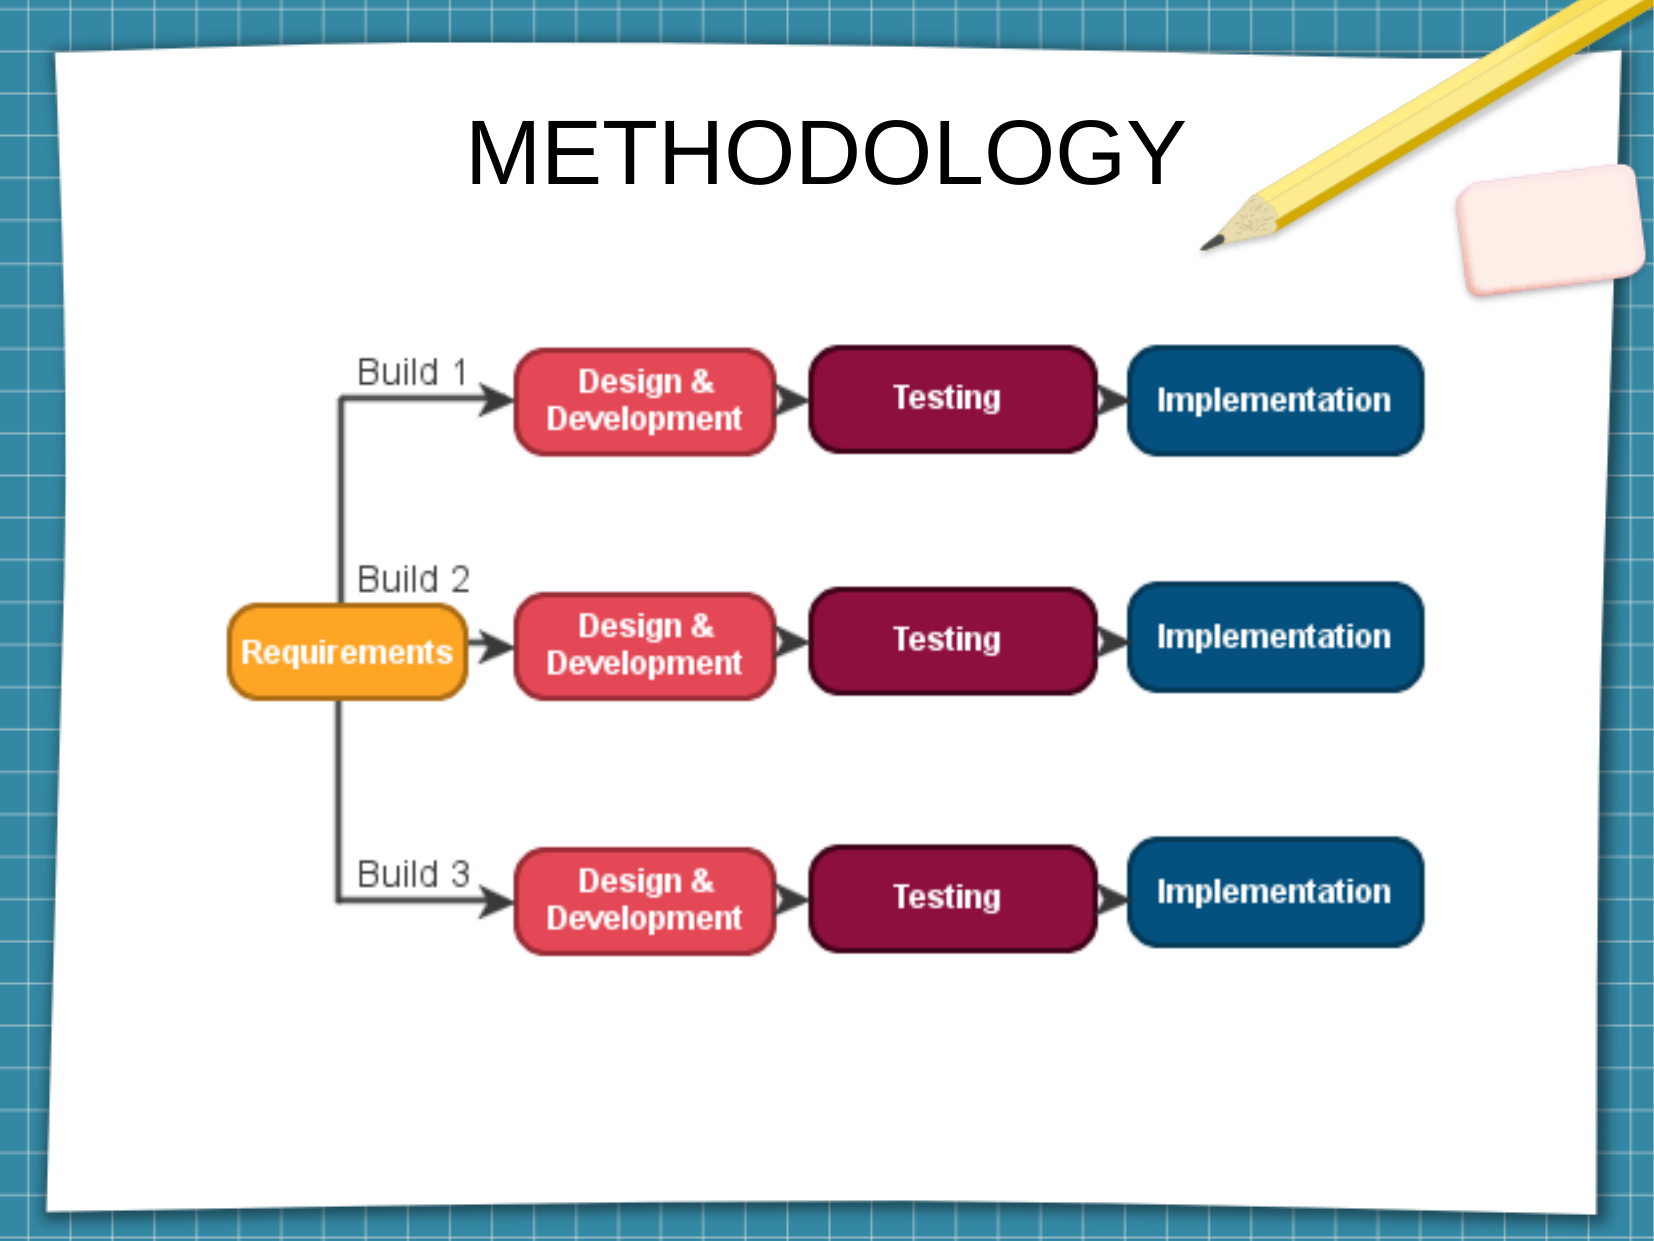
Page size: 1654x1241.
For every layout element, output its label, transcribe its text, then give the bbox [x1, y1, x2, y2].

picture [0, 0, 1654, 1241]
title METHODOLOGY [82, 49, 1571, 257]
